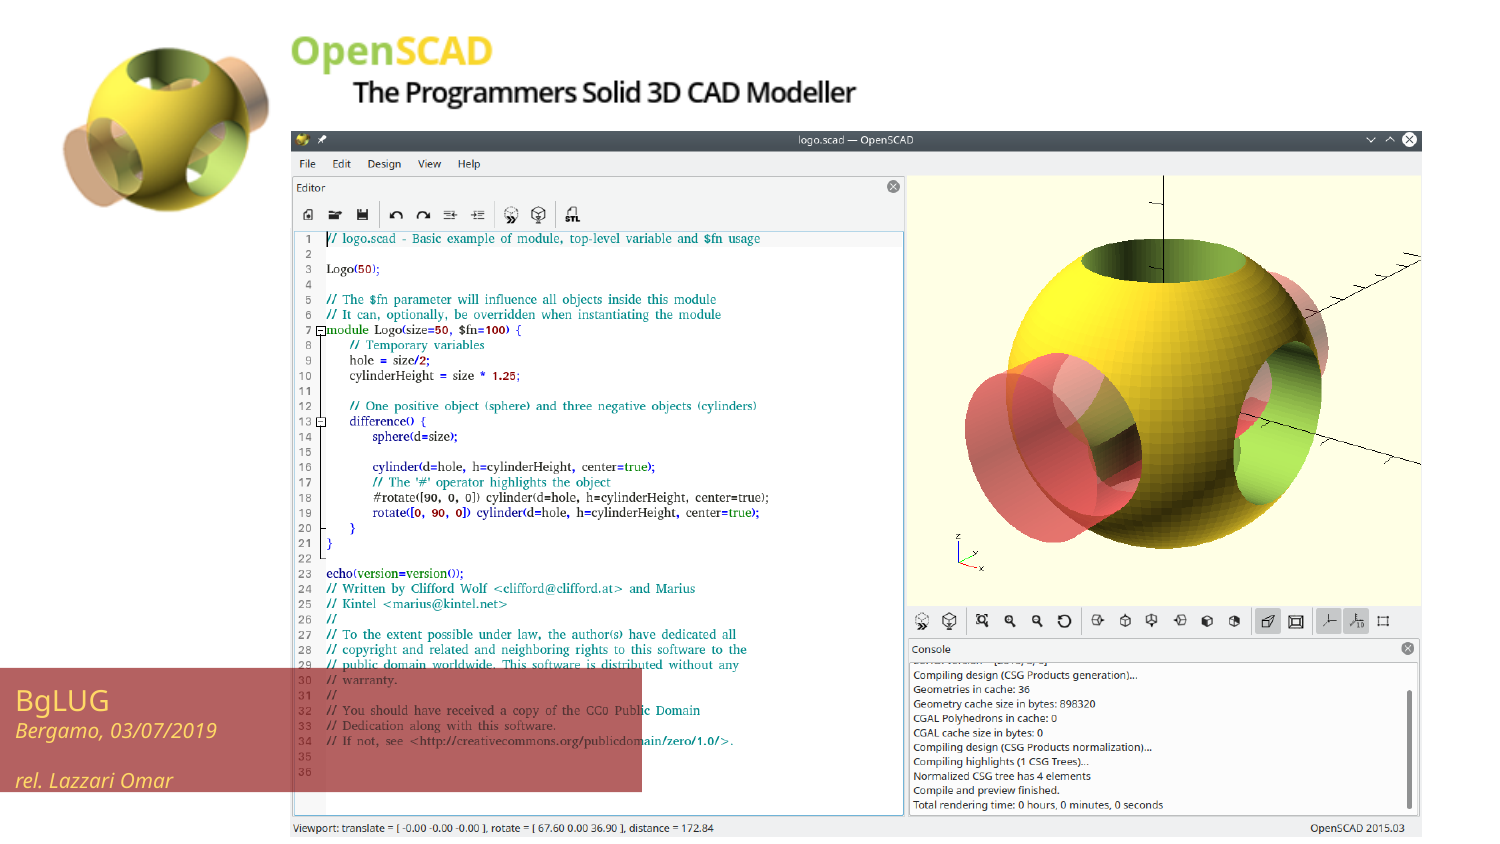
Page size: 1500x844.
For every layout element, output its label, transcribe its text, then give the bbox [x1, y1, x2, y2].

text_box BgLUG Bergamo, 03/07/2019 rel. Lazzari Omar [0, 667, 642, 793]
picture [46, 32, 1422, 837]
